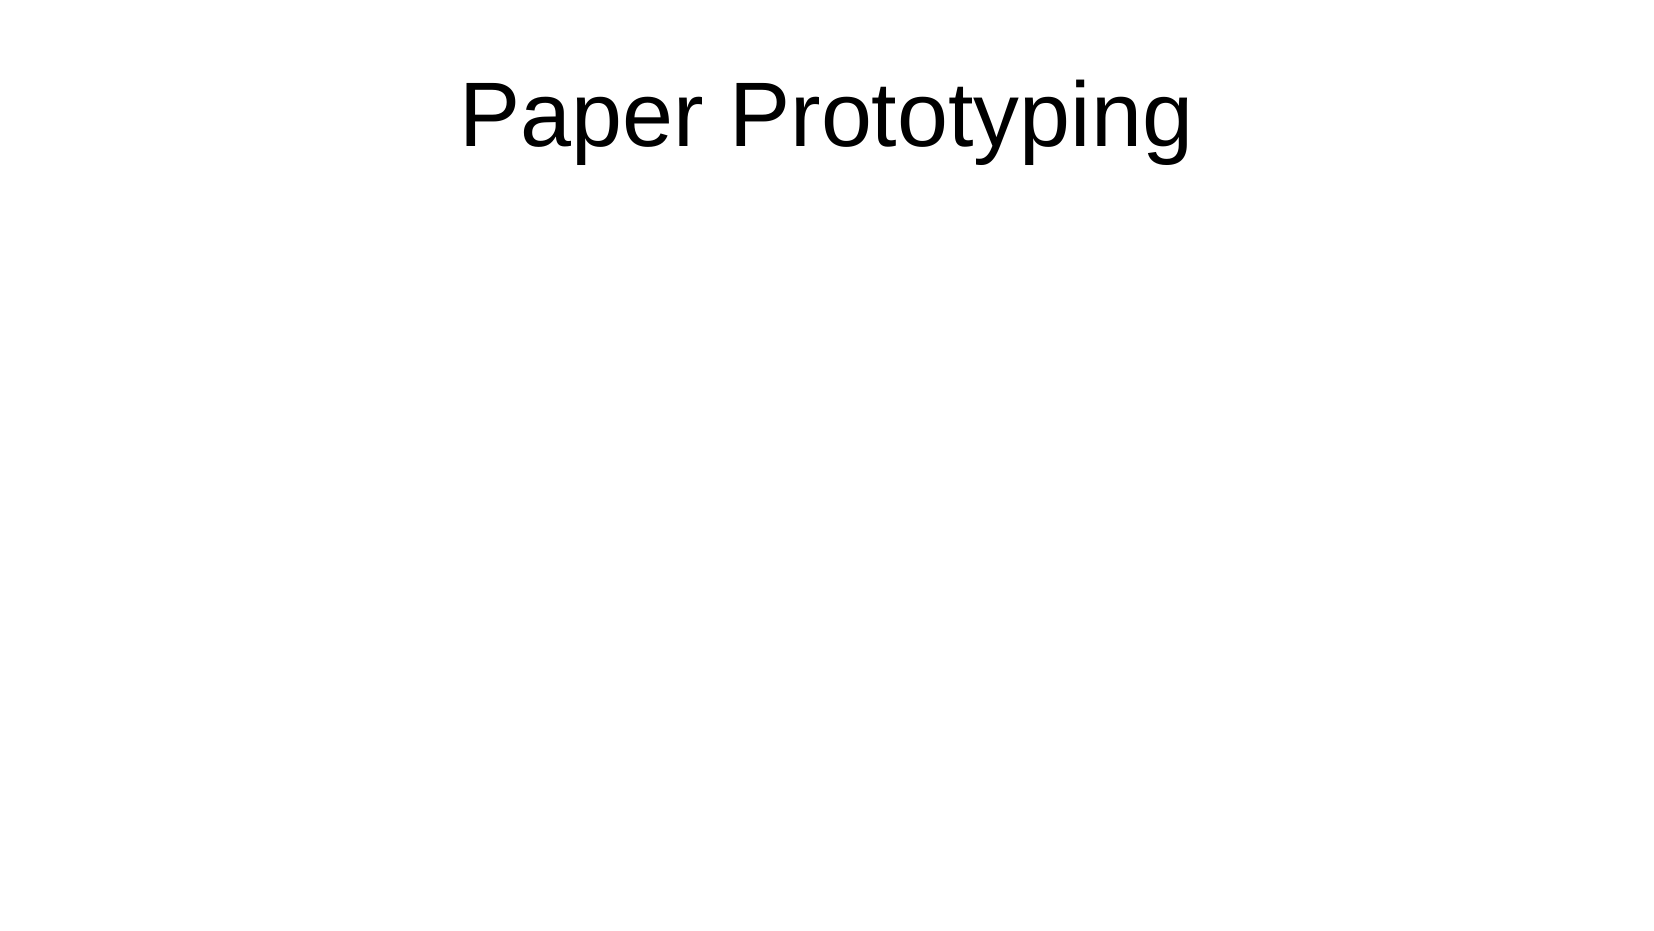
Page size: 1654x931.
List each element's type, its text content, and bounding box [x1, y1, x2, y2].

title Paper Prototyping [82, 37, 1571, 193]
